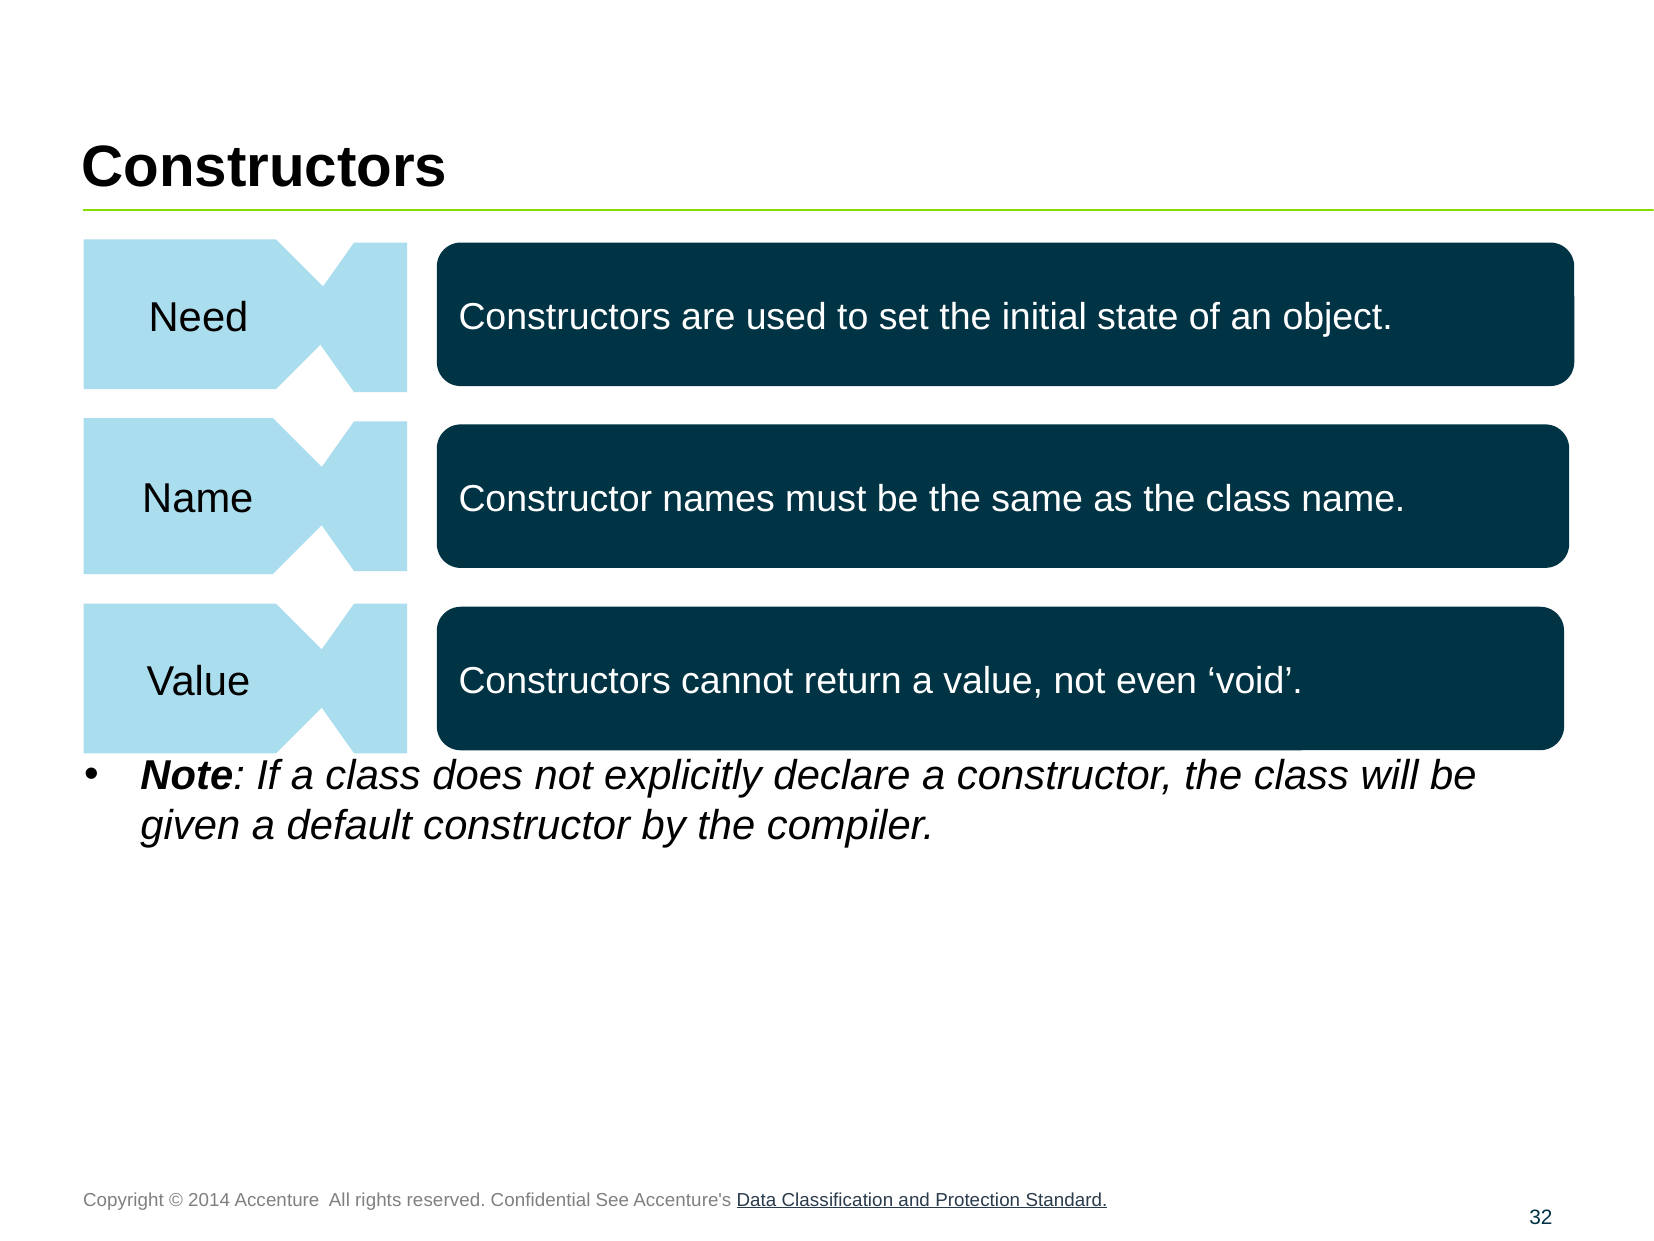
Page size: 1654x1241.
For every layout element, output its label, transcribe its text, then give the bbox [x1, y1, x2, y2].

title Constructors [81, 56, 1654, 199]
text_box [301, 421, 408, 572]
text_box [301, 242, 408, 393]
text_box [301, 603, 408, 754]
text_box Constructor names must be the same as the class name. [436, 424, 1570, 568]
text_box Value [83, 603, 321, 754]
text_box Constructors are used to set the initial state of an object. [436, 242, 1575, 387]
text_box Need [83, 239, 323, 390]
list Note: If a class does not explicitly declare a constructor, the class will be given a default constructor by the compiler. [84, 255, 1573, 1166]
text_box 32 [1529, 1182, 1645, 1229]
text_box Name [83, 418, 321, 575]
text_box Constructors cannot return a value, not even ‘void’. [436, 606, 1565, 751]
